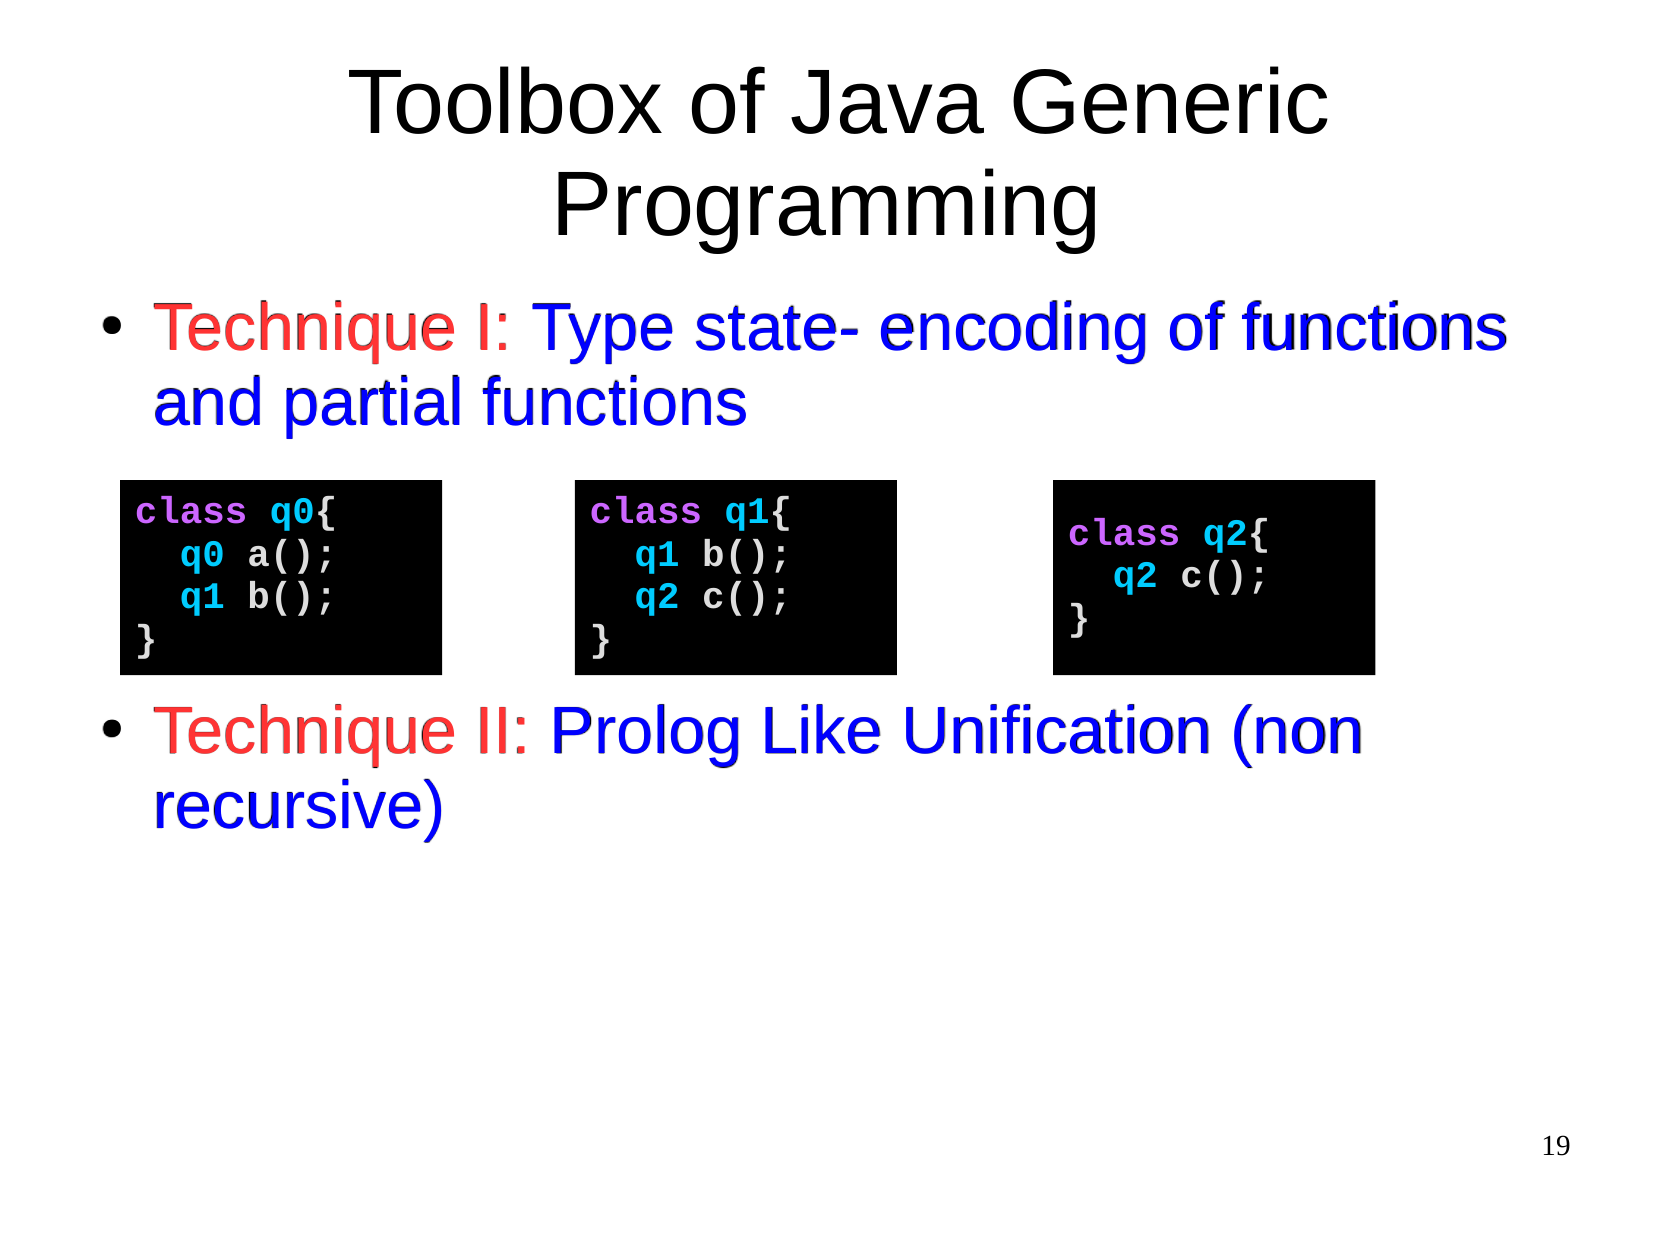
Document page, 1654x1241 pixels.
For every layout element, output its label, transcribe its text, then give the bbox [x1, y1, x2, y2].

title Toolbox of Java Generic Programming [82, 49, 1571, 257]
text_box class q1{ q1 b(); q2 c(); } [574, 480, 897, 676]
text_box class q0{ q0 a(); q1 b(); } [120, 480, 443, 676]
list Technique I: Type state- encoding of functions and partial functions Technique II: Prolog Like Unification (non recursive) [82, 290, 1571, 1010]
text_box class q2{ q2 c(); } [1053, 480, 1376, 676]
